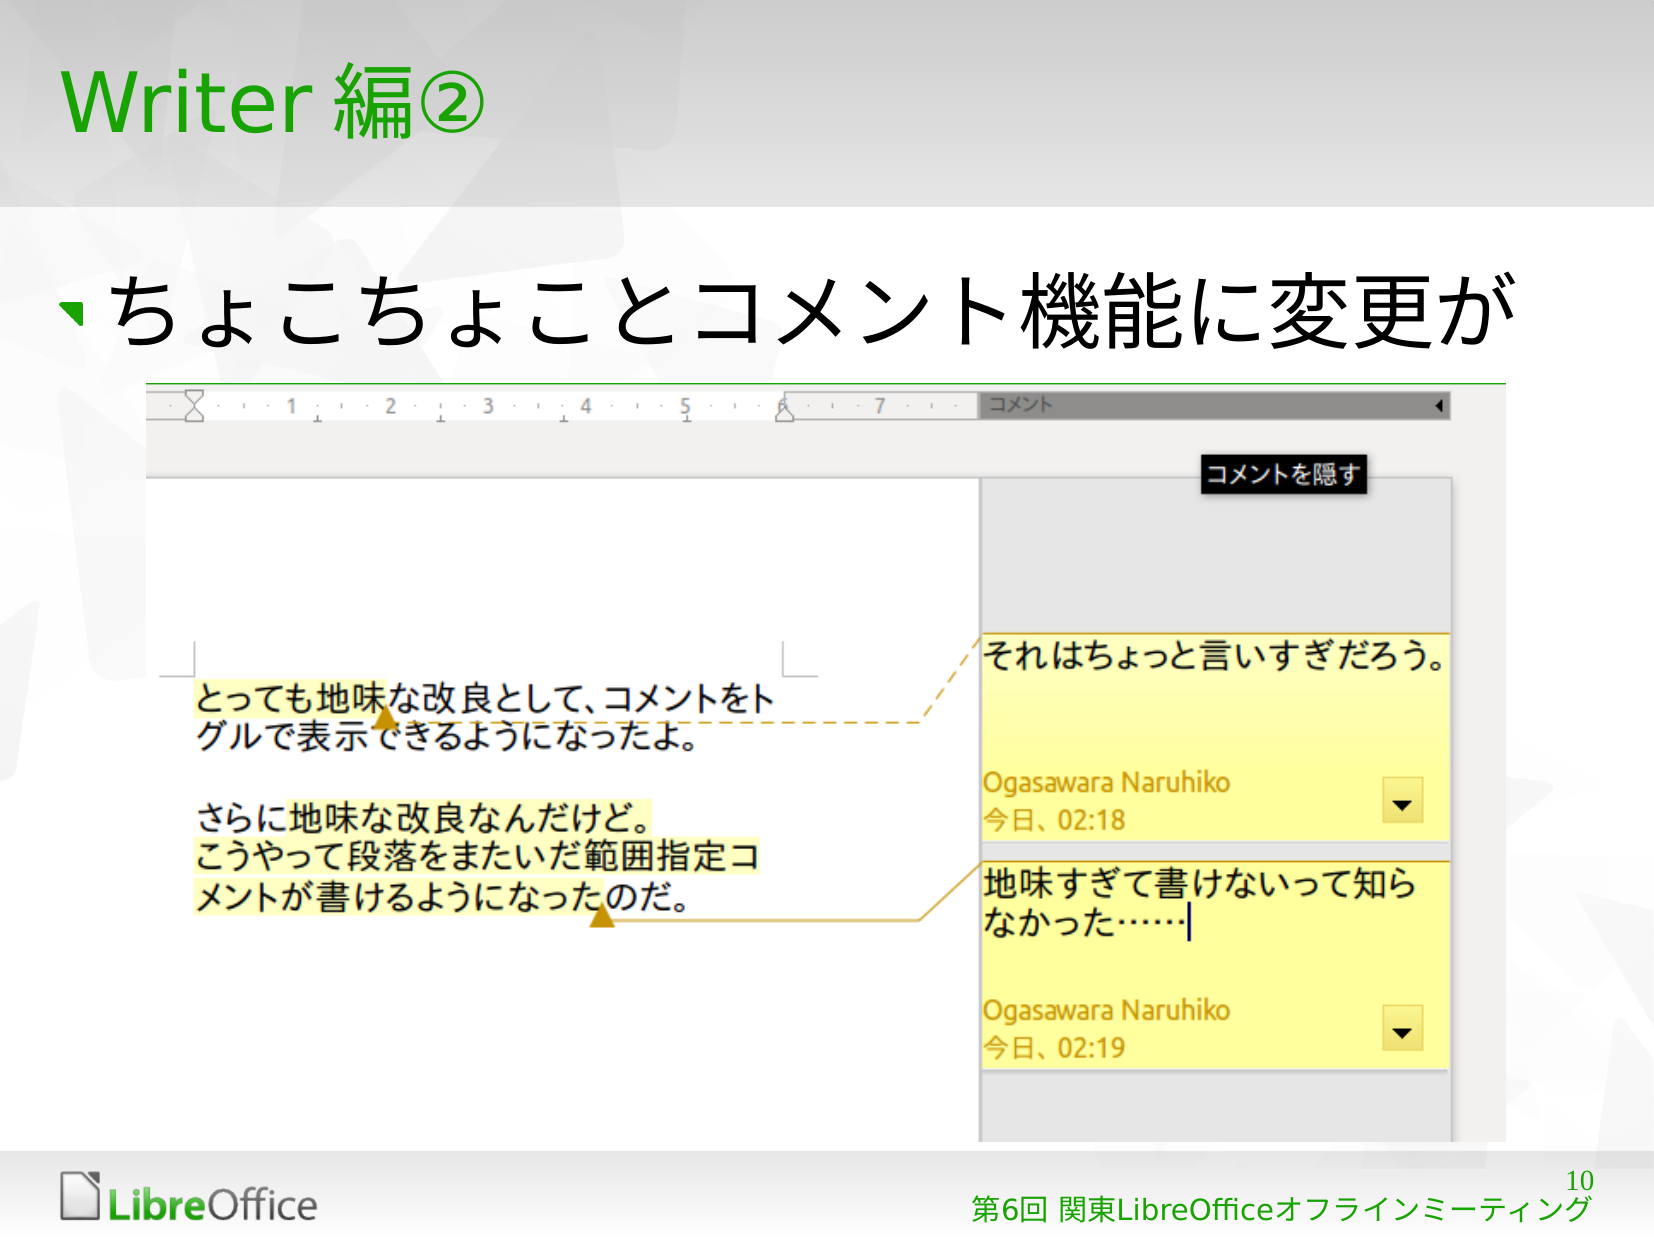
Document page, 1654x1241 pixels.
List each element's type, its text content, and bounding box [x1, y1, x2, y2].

list ちょこちょことコメント機能に変更が [59, 265, 1595, 985]
title Writer編② [59, 29, 1595, 178]
picture [146, 383, 1654, 1169]
picture [0, 0, 783, 931]
picture [41, 1152, 337, 1240]
